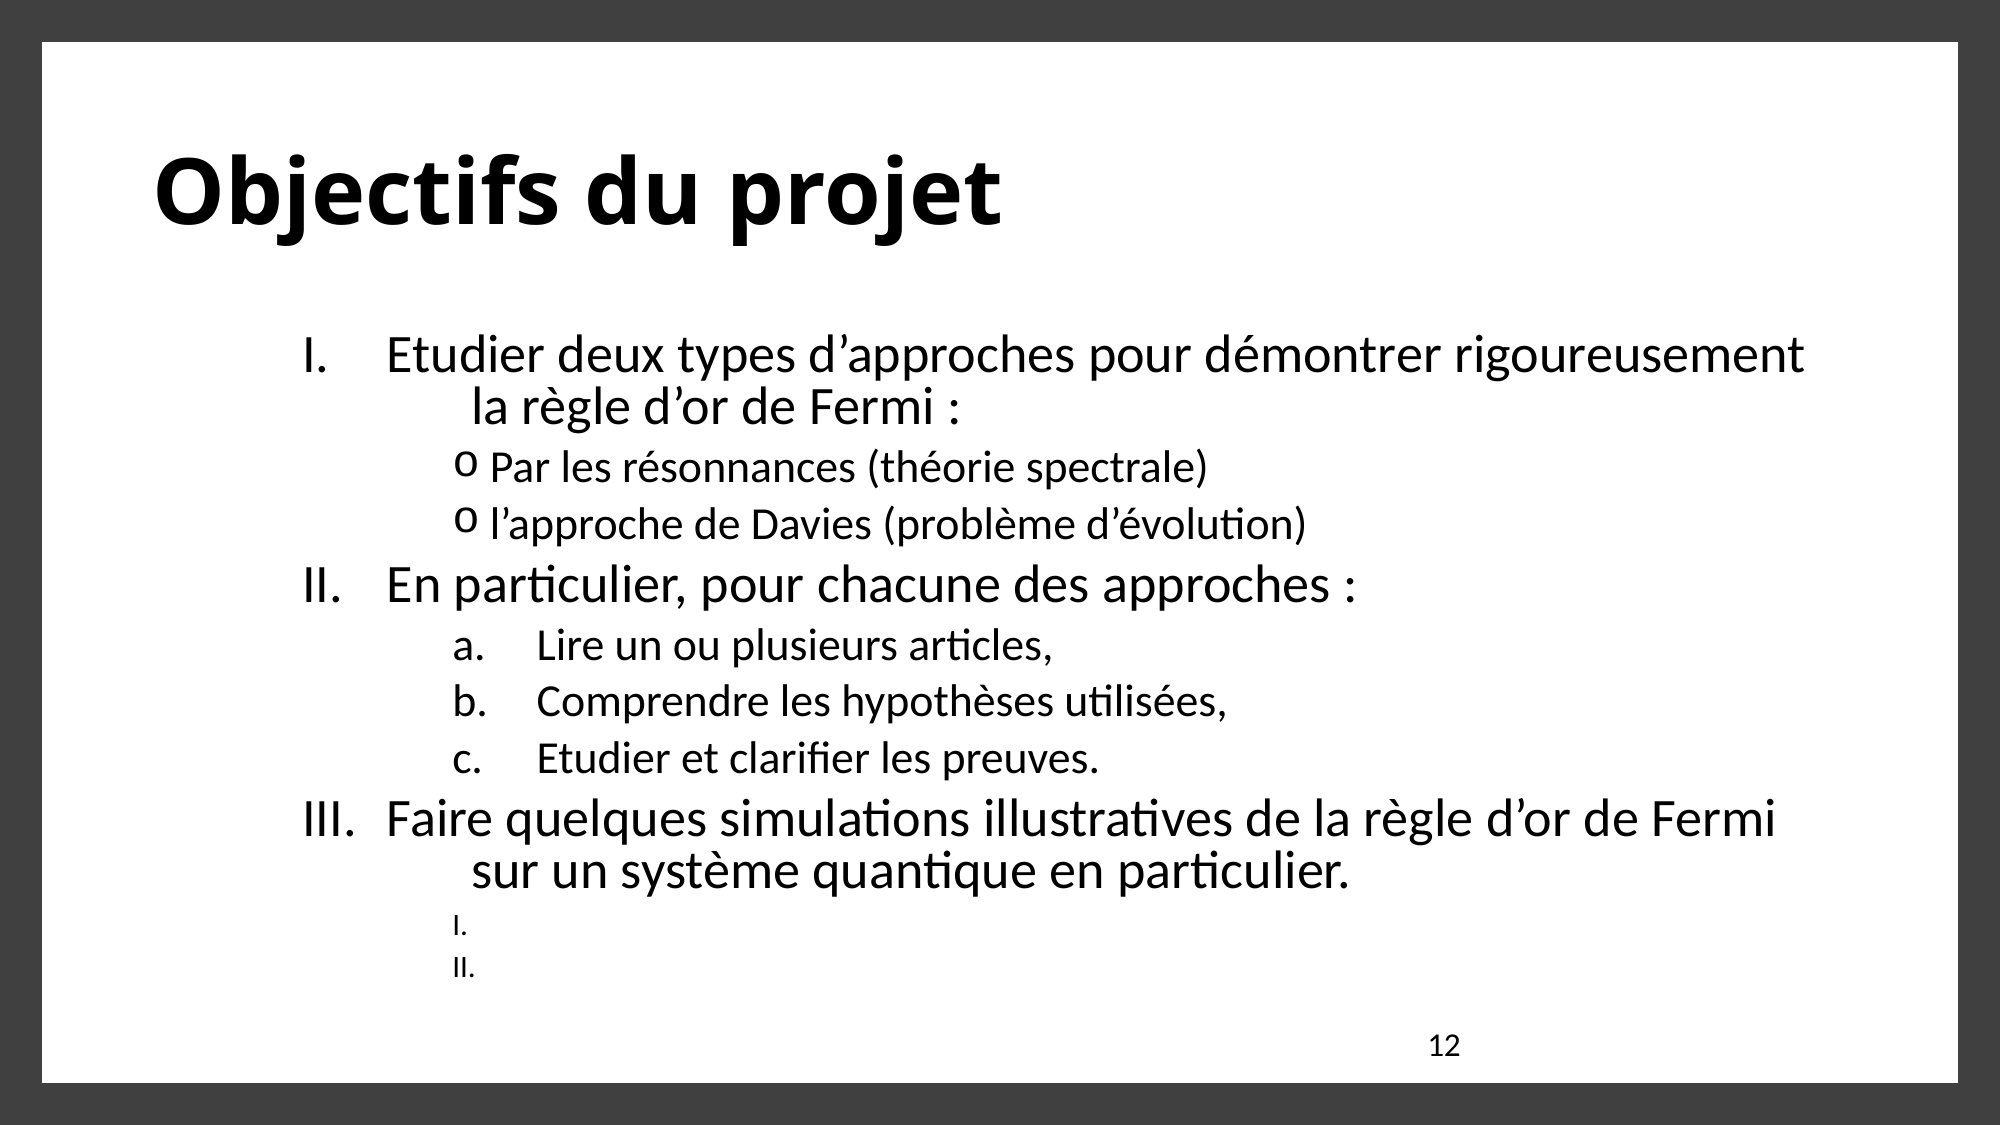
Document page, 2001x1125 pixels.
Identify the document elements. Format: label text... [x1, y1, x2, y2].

title Objectifs du projet [137, 85, 1863, 248]
list Etudier deux types d’approches pour démontrer rigoureusement la règle d’or de Fermi : Par les résonnances (théorie spectrale) l’approche de Davies (problème d’évolution) En particulier, pour chacune des approches : Lire un ou plusieurs articles, Comprendre les hypothèses utilisées, Etudier et clarifier les preuves. Faire quelques simulations illustratives de la règle d’or de Fermi sur un système quantique en particulier. [137, 248, 1863, 987]
text_box [0, 0, 2000, 1125]
